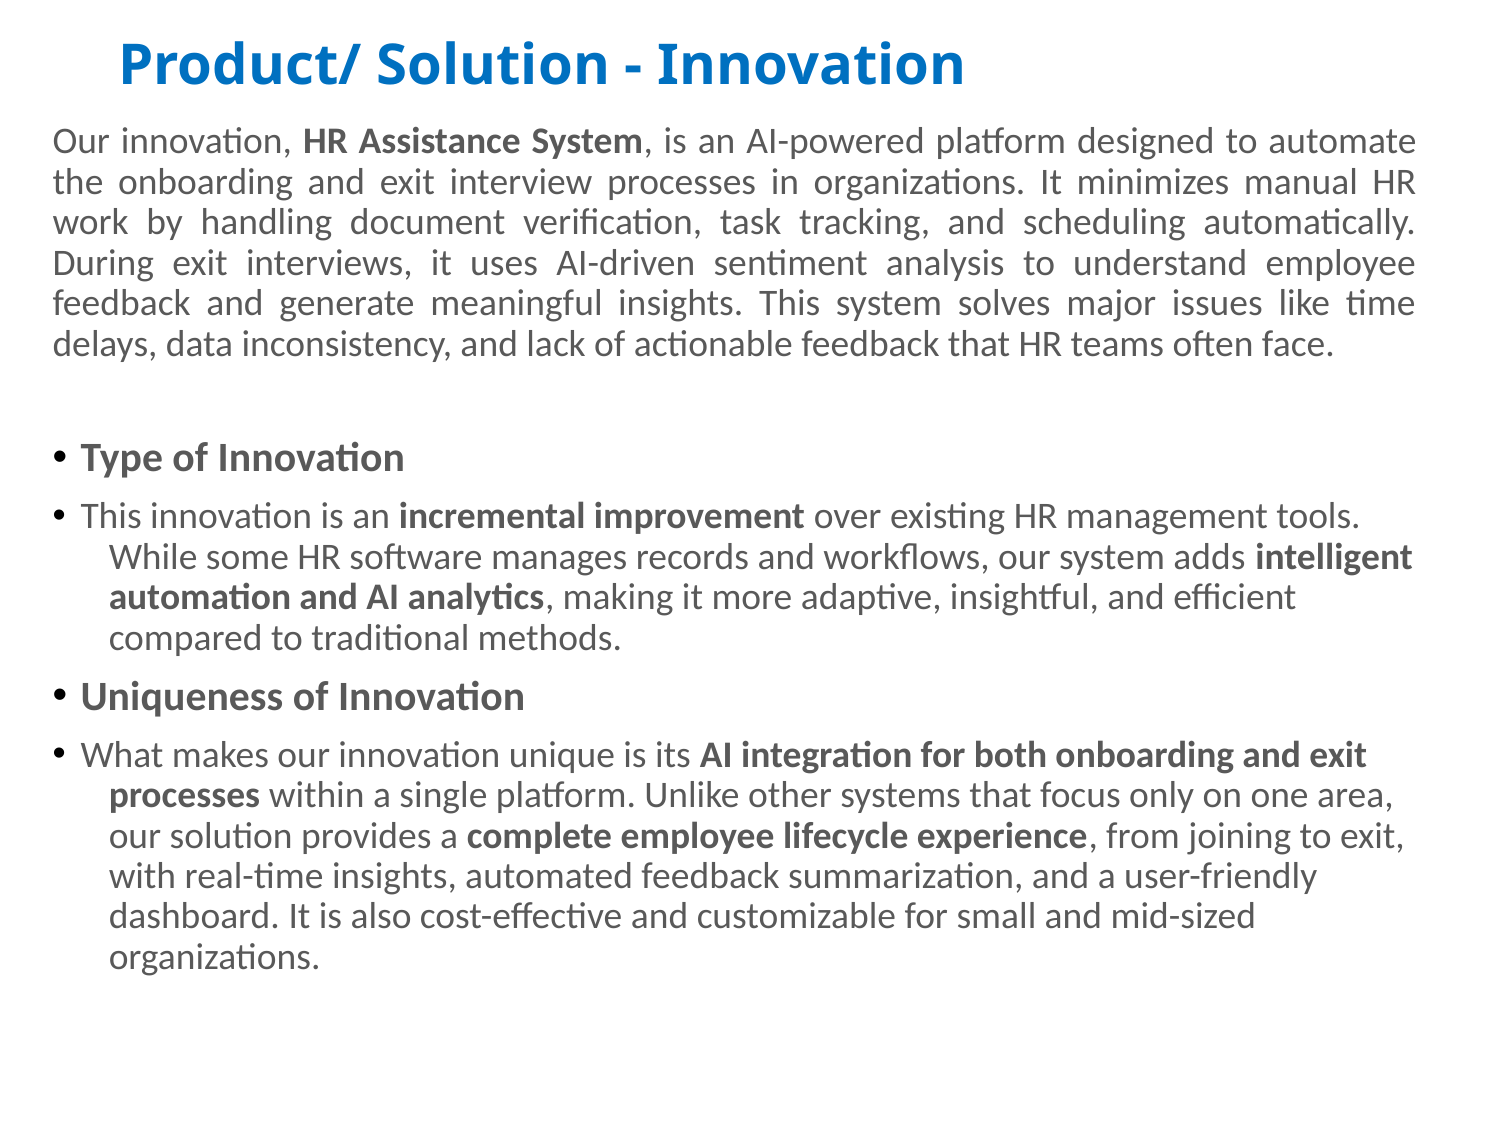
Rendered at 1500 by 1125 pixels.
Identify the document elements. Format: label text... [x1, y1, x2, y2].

list Our innovation, HR Assistance System, is an AI-powered platform designed to automate the onboarding and exit interview processes in organizations. It minimizes manual HR work by handling document verification, task tracking, and scheduling automatically. During exit interviews, it uses AI-driven sentiment analysis to understand employee feedback and generate meaningful insights. This system solves major issues like time delays, data inconsistency, and lack of actionable feedback that HR teams often face. Type of Innovation This innovation is an incremental improvement over existing HR management tools. While some HR software manages records and workflows, our system adds intelligent automation and AI analytics, making it more adaptive, insightful, and efficient compared to traditional methods. Uniqueness of Innovation What makes our innovation unique is its AI integration for both onboarding and exit processes within a single platform. Unlike other systems that focus only on one area, our solution provides a complete employee lifecycle experience, from joining to exit, with real-time insights, automated feedback summarization, and a user-friendly dashboard. It is also cost-effective and customizable for small and mid-sized organizations. [37, 113, 1433, 1032]
title Product/ Solution - Innovation [103, 0, 1397, 113]
